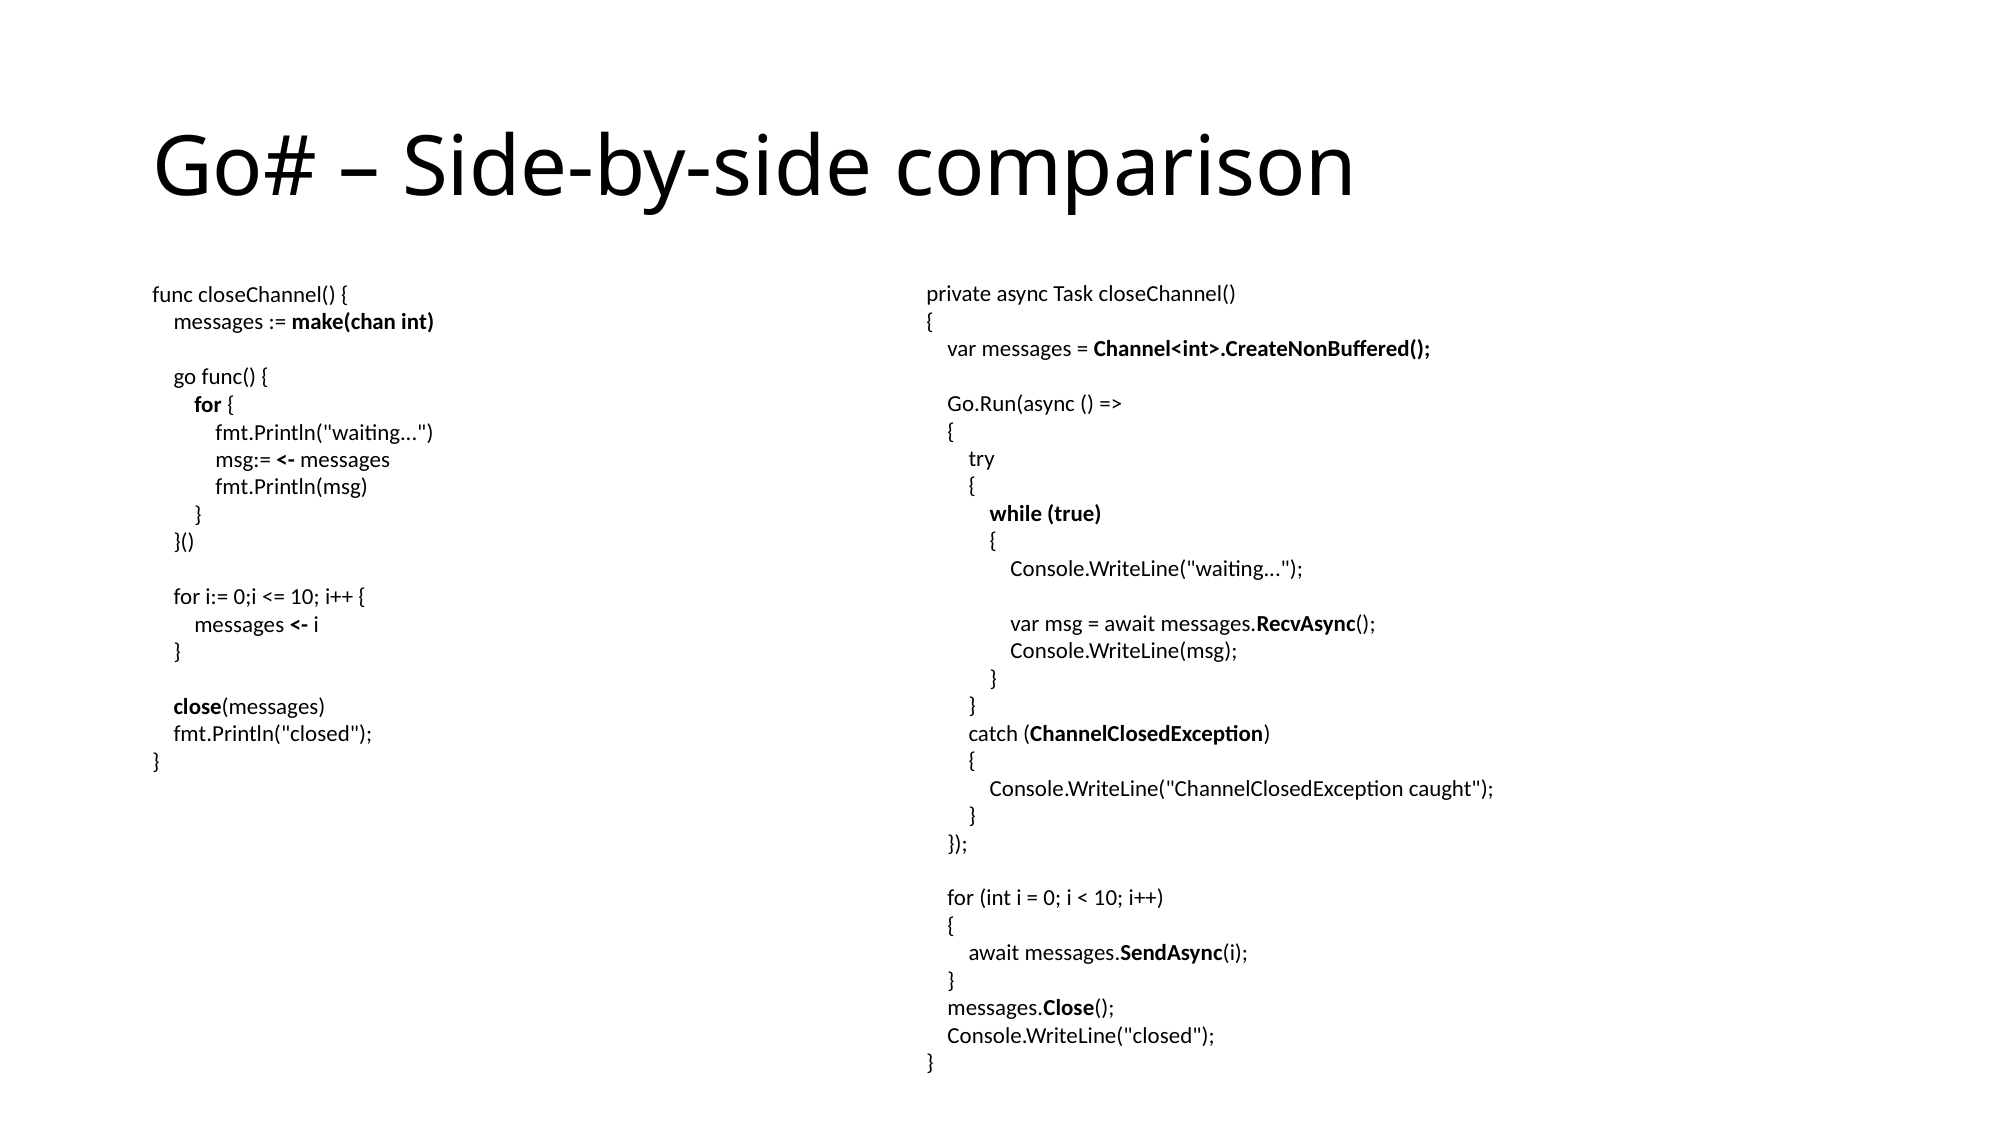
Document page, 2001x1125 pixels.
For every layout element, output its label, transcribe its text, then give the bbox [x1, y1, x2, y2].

title Go# – Side-by-side comparison [137, 59, 1863, 278]
text_box private async Task closeChannel() { var messages = Channel<int>.CreateNonBuffered(); Go.Run(async () => { try { while (true) { Console.WriteLine("waiting..."); var msg = await messages.RecvAsync(); Console.WriteLine(msg); } } catch (ChannelClosedException) { Console.WriteLine("ChannelClosedException caught"); } }); for (int i = 0; i < 10; i++) { await messages.SendAsync(i); } messages.Close(); Console.WriteLine("closed"); } [911, 271, 1883, 1120]
text_box func closeChannel() { messages := make(chan int) go func() { for { fmt.Println("waiting...") msg:= <- messages fmt.Println(msg) } }() for i:= 0;i <= 10; i++ { messages <- i } close(messages) fmt.Println("closed"); } [137, 272, 844, 788]
